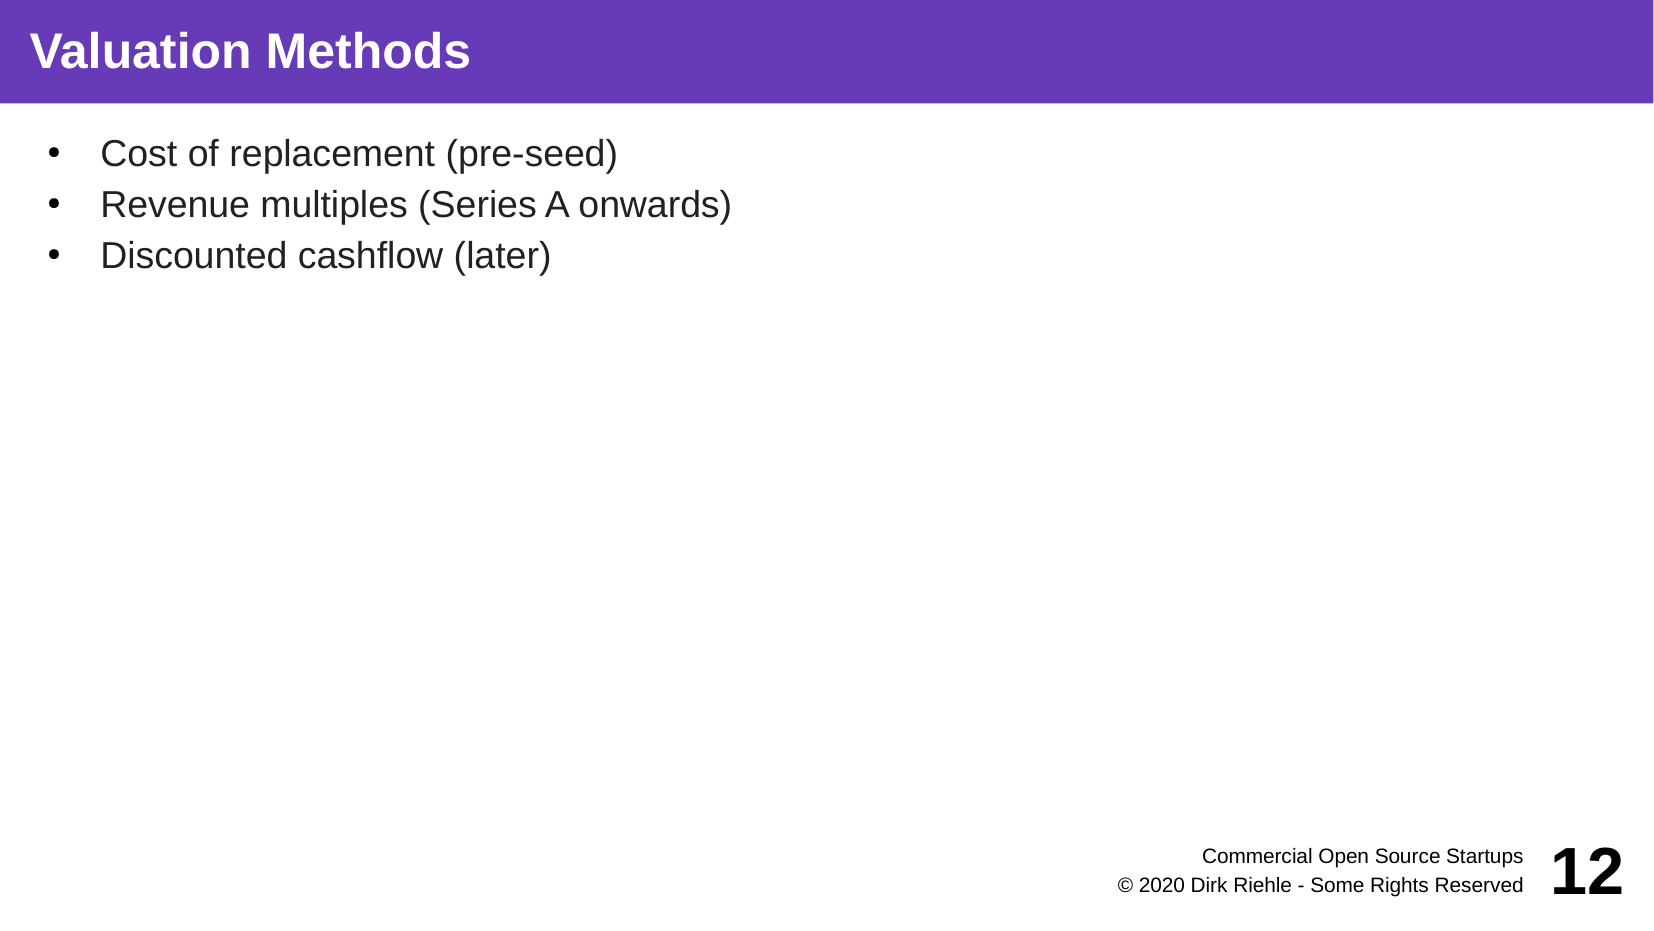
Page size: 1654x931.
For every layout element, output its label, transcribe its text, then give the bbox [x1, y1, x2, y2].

title Valuation Methods [0, 0, 1654, 104]
list Cost of replacement (pre-seed) Revenue multiples (Series A onwards) Discounted cashflow (later) [29, 132, 1625, 813]
